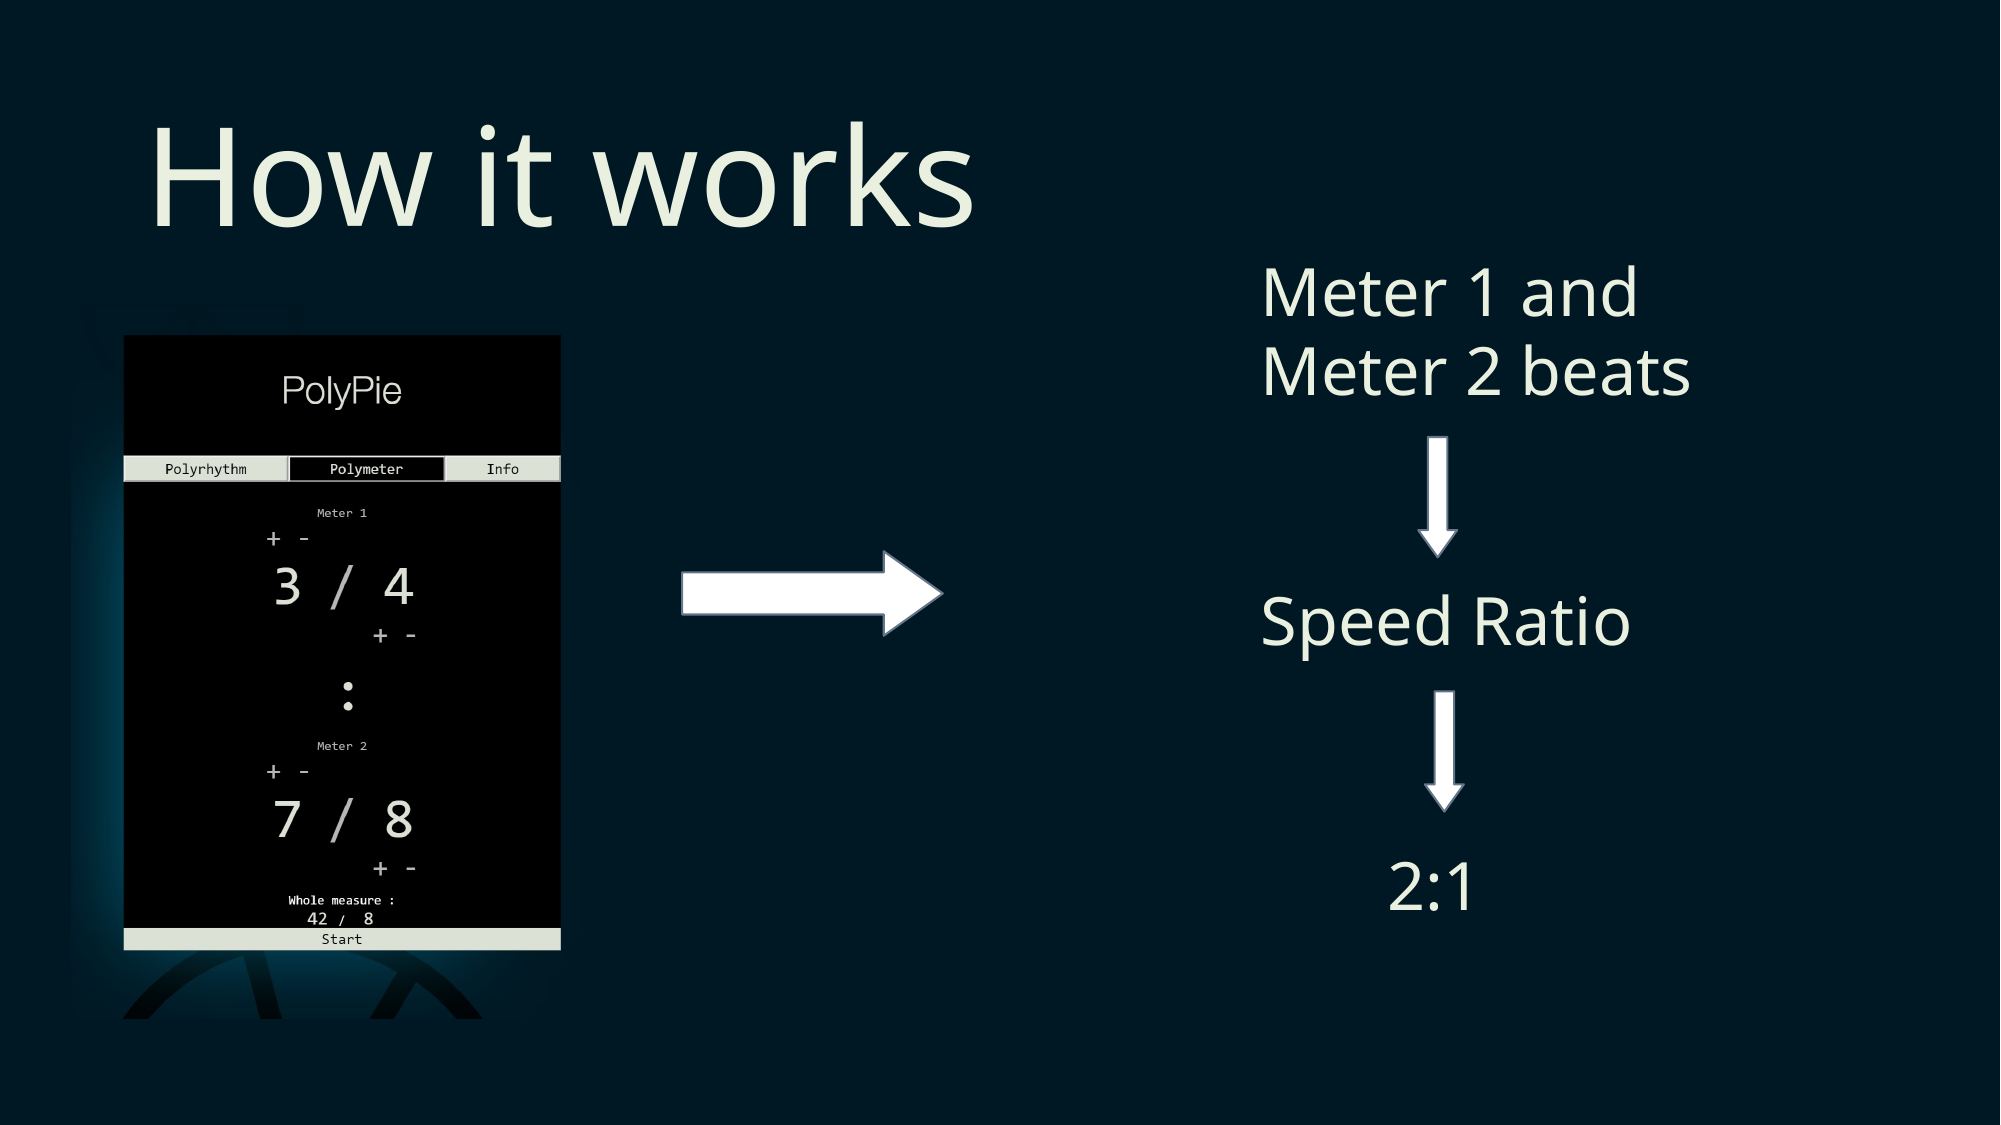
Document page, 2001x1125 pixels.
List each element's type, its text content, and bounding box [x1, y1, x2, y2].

text_box [682, 551, 943, 636]
text_box Speed Ratio [1245, 571, 1669, 668]
text_box [1424, 691, 1464, 812]
picture [71, 303, 604, 1019]
text_box Meter 1 and Meter 2 beats [1245, 241, 1840, 419]
text_box [1418, 437, 1458, 558]
text_box How it works [91, 106, 1606, 377]
text_box 2:1 [1372, 835, 1517, 932]
